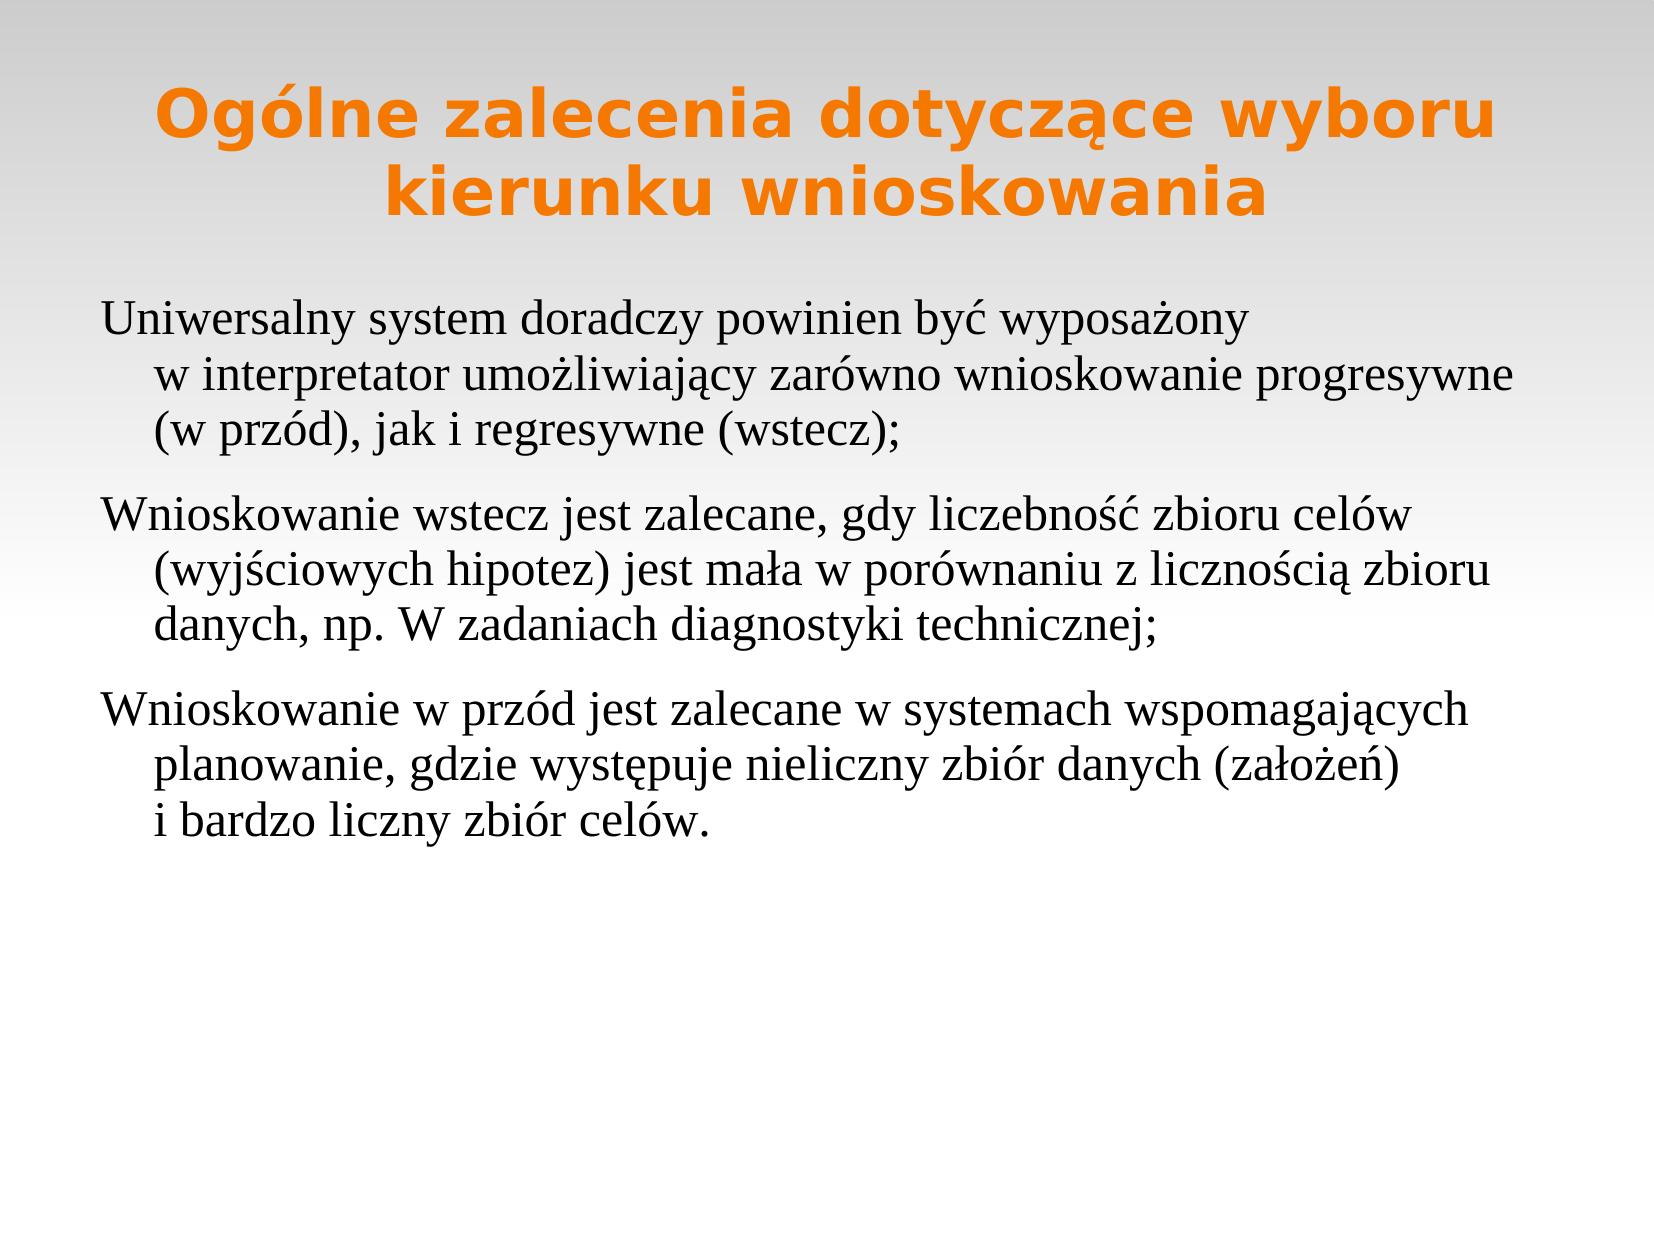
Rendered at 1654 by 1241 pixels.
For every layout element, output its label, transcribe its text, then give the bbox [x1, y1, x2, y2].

list Uniwersalny system doradczy powinien być wyposażony w interpretator umożliwiający zarówno wnioskowanie progresywne (w przód), jak i regresywne (wstecz); Wnioskowanie wstecz jest zalecane, gdy liczebność zbioru celów (wyjściowych hipotez) jest mała w porównaniu z licznością zbioru danych, np. W zadaniach diagnostyki technicznej; Wnioskowanie w przód jest zalecane w systemach wspomagających planowanie, gdzie występuje nieliczny zbiór danych (założeń) i bardzo liczny zbiór celów. [82, 290, 1571, 1094]
title Ogólne zalecenia dotyczące wyboru kierunku wnioskowania [82, 56, 1571, 250]
